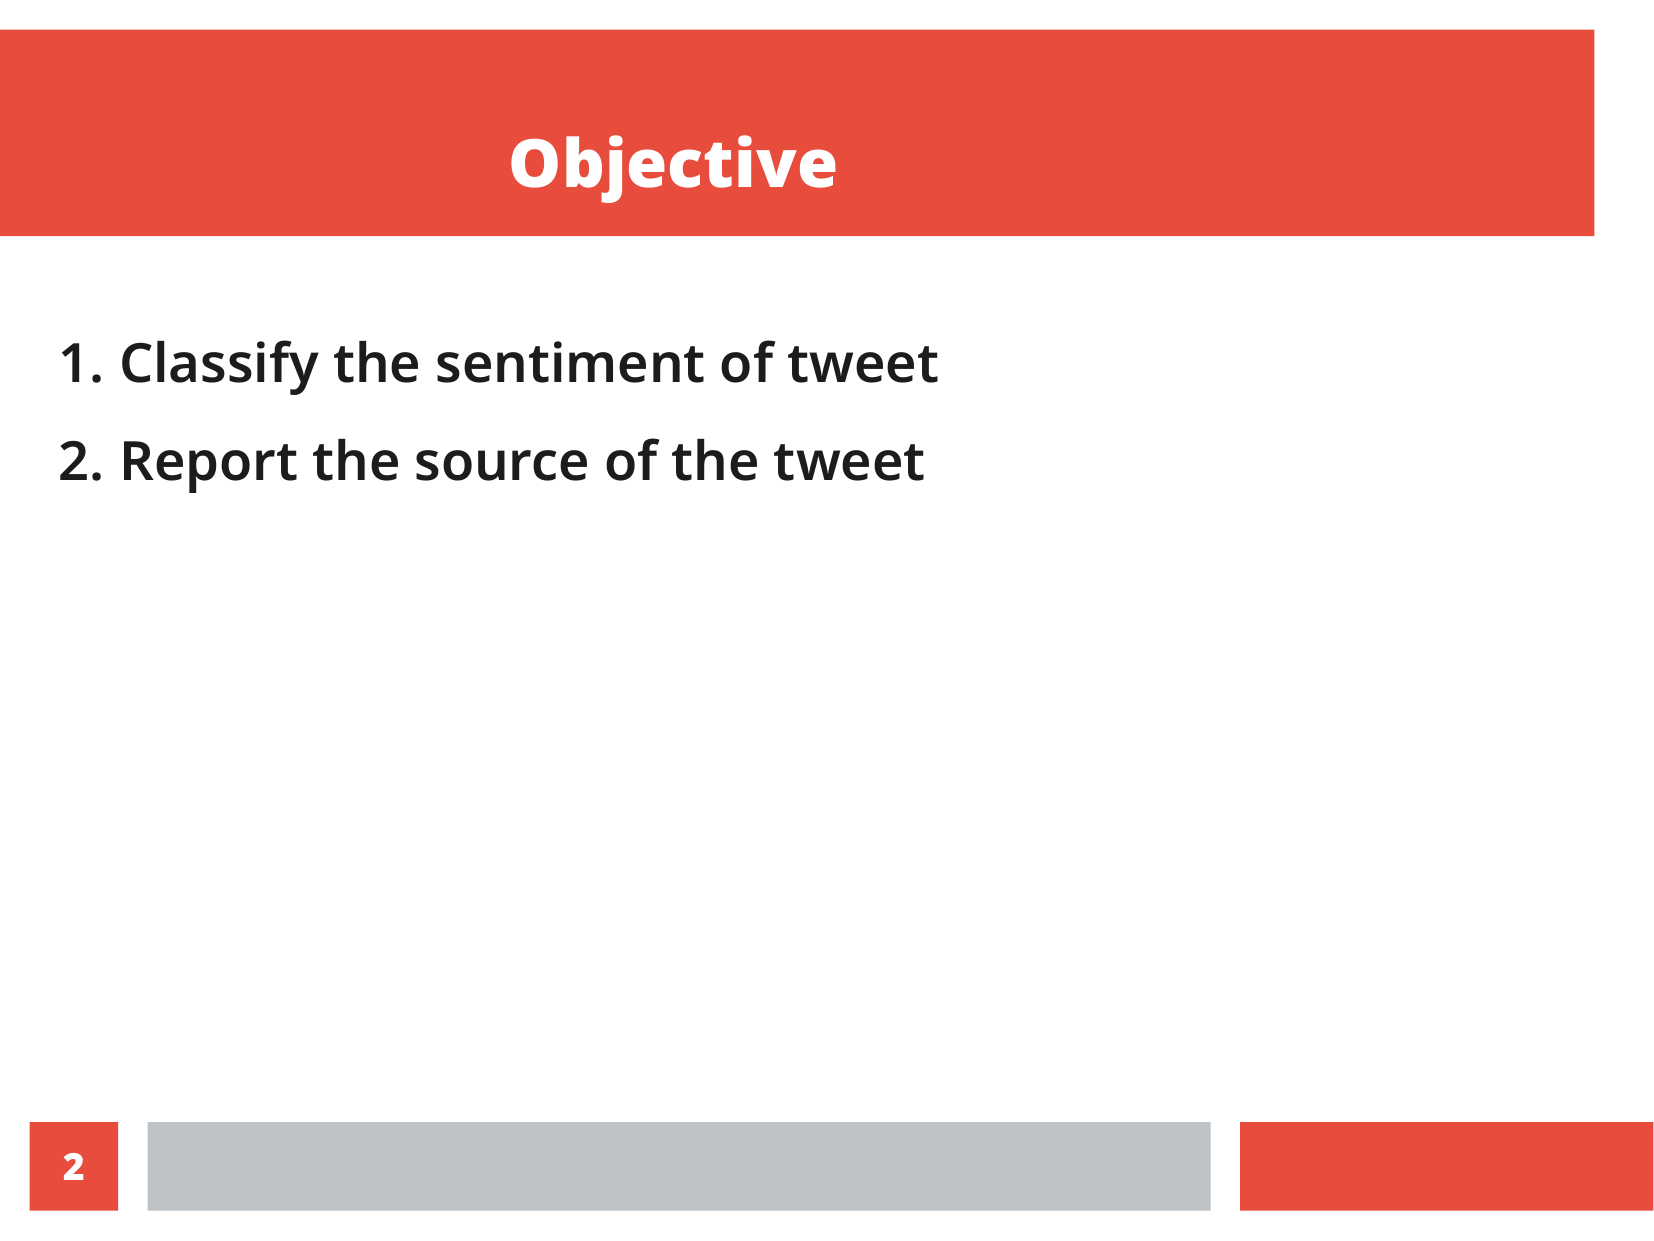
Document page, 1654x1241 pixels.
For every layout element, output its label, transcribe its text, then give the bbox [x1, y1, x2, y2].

title Objective [59, 59, 1595, 207]
list 1. Classify the sentiment of tweet 2. Report the source of the tweet [59, 324, 1565, 1093]
